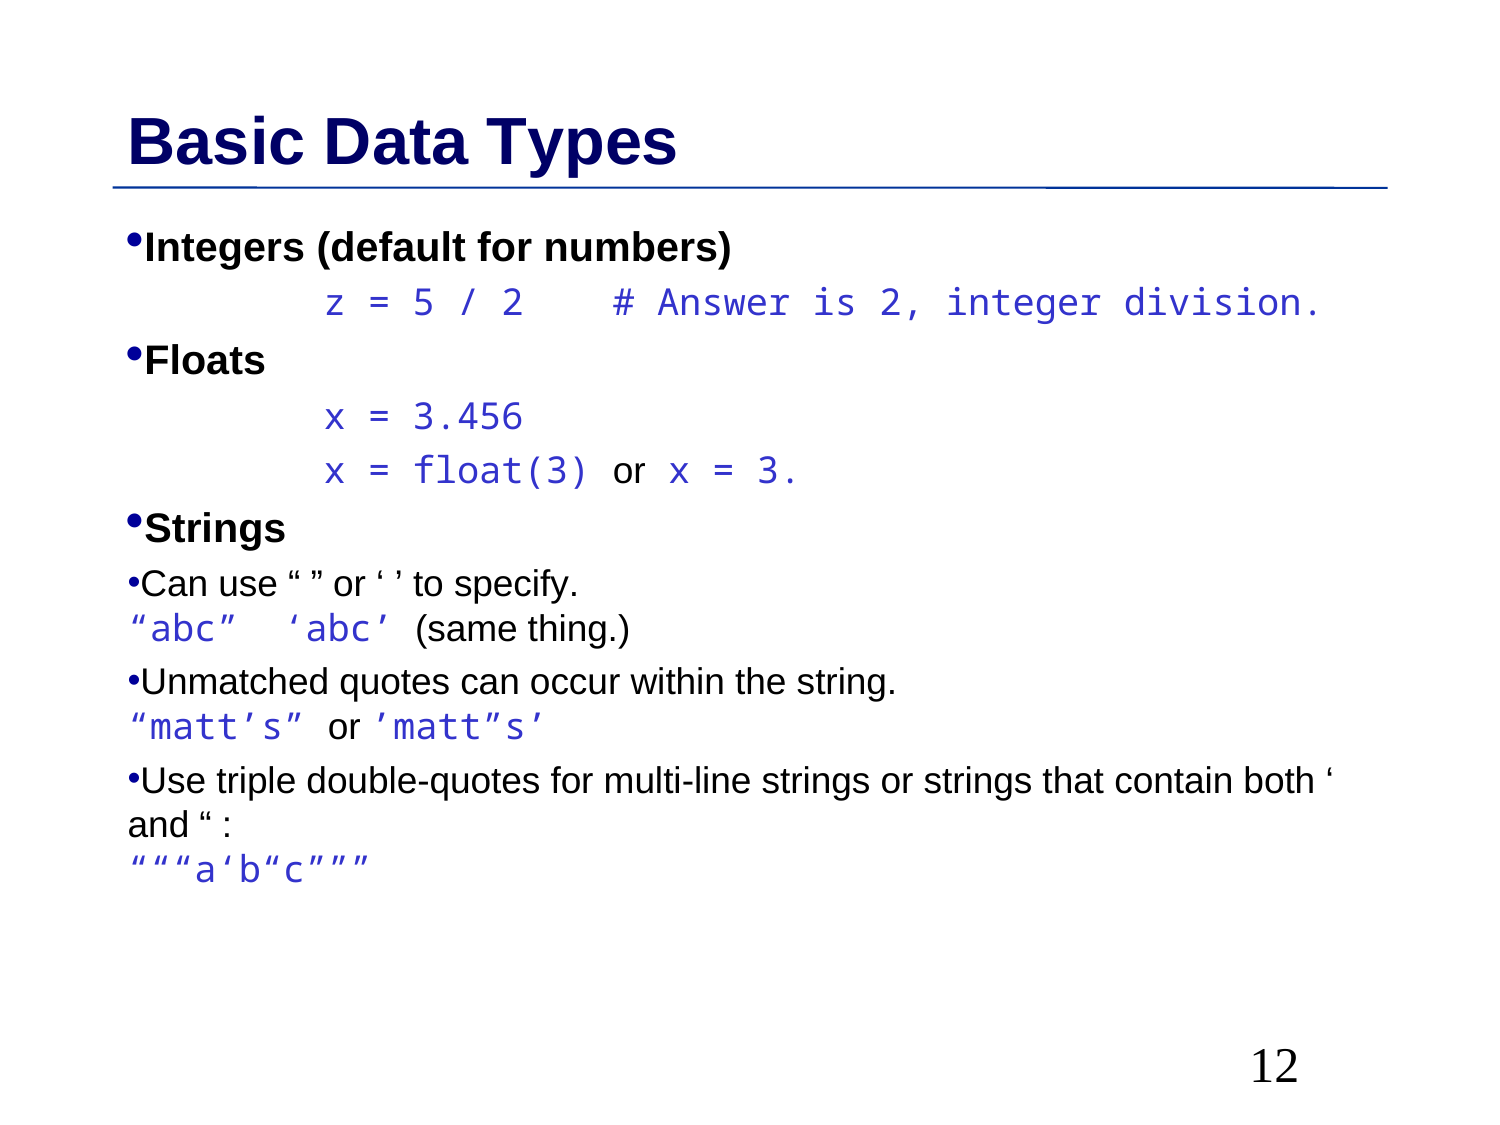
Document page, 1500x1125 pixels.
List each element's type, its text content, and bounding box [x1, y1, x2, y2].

text_box <number> [1074, 994, 1387, 1125]
list Integers (default for numbers) z = 5 / 2 # Answer is 2, integer division. Floats x = 3.456 x = float(3) or x = 3. Strings Can use “ ” or ‘ ’ to specify. “abc” ‘abc’ (same thing.) Unmatched quotes can occur within the string. “matt’s” or ’matt”s’ Use triple double-quotes for multi-line strings or strings that contain both ‘ and “ : “““a‘b“c””” [112, 212, 1388, 905]
title Basic Data Types [112, 89, 1388, 185]
